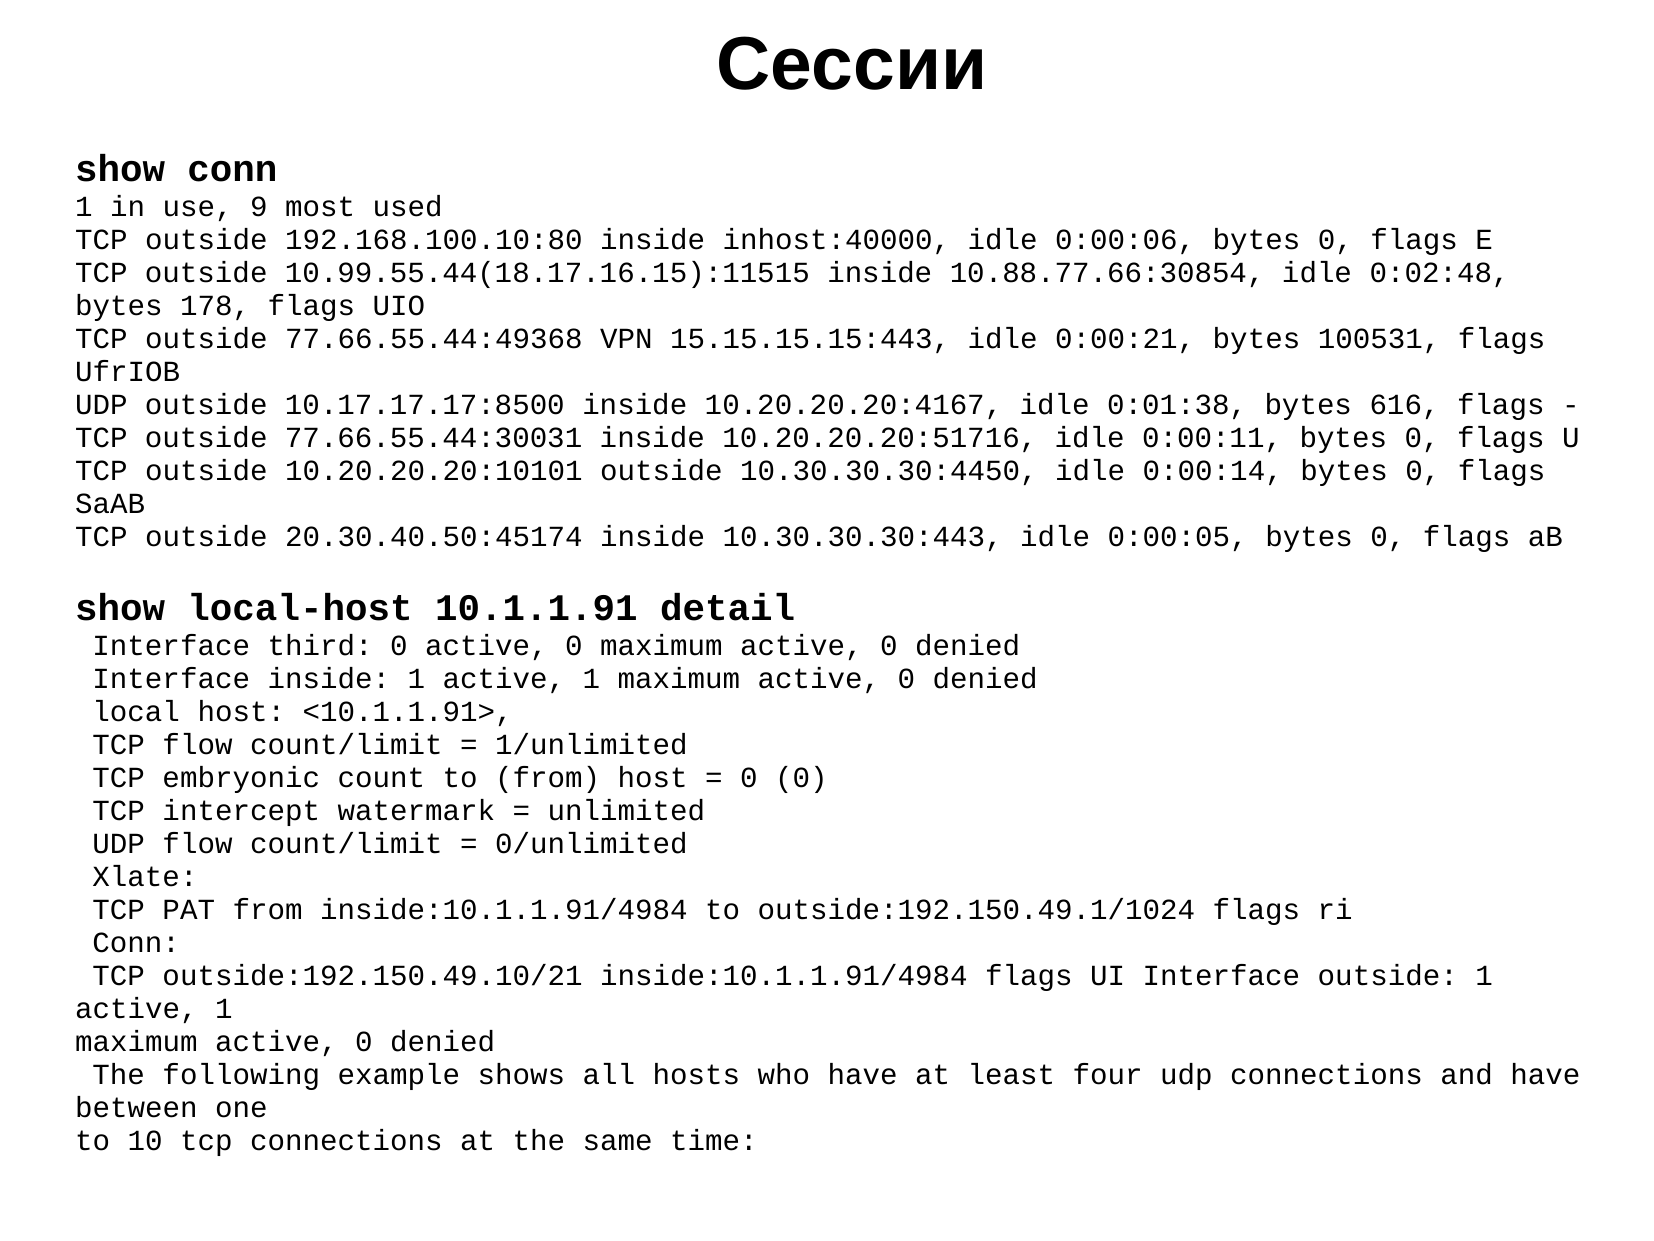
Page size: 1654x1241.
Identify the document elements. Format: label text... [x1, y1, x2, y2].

text_box Сессии [64, 37, 1613, 113]
list show conn 1 in use, 9 most used TCP outside 192.168.100.10:80 inside inhost:40000, idle 0:00:06, bytes 0, flags E TCP outside 10.99.55.44(18.17.16.15):11515 inside 10.88.77.66:30854, idle 0:02:48, bytes 178, flags UIO TCP outside 77.66.55.44:49368 VPN 15.15.15.15:443, idle 0:00:21, bytes 100531, flags UfrIOB UDP outside 10.17.17.17:8500 inside 10.20.20.20:4167, idle 0:01:38, bytes 616, flags - TCP outside 77.66.55.44:30031 inside 10.20.20.20:51716, idle 0:00:11, bytes 0, flags U TCP outside 10.20.20.20:10101 outside 10.30.30.30:4450, idle 0:00:14, bytes 0, flags SaAB TCP outside 20.30.40.50:45174 inside 10.30.30.30:443, idle 0:00:05, bytes 0, flags aB show local-host 10.1.1.91 detail Interface third: 0 active, 0 maximum active, 0 denied Interface inside: 1 active, 1 maximum active, 0 denied local host: <10.1.1.91>, TCP flow count/limit = 1/unlimited TCP embryonic count to (from) host = 0 (0) TCP intercept watermark = unlimited UDP flow count/limit = 0/unlimited Xlate: TCP PAT from inside:10.1.1.91/4984 to outside:192.150.49.1/1024 flags ri Conn: TCP outside:192.150.49.10/21 inside:10.1.1.91/4984 flags UI Interface outside: 1 active, 1 maximum active, 0 denied The following example shows all hosts who have at least four udp connections and have between one to 10 tcp connections at the same time: [75, 150, 1613, 1193]
